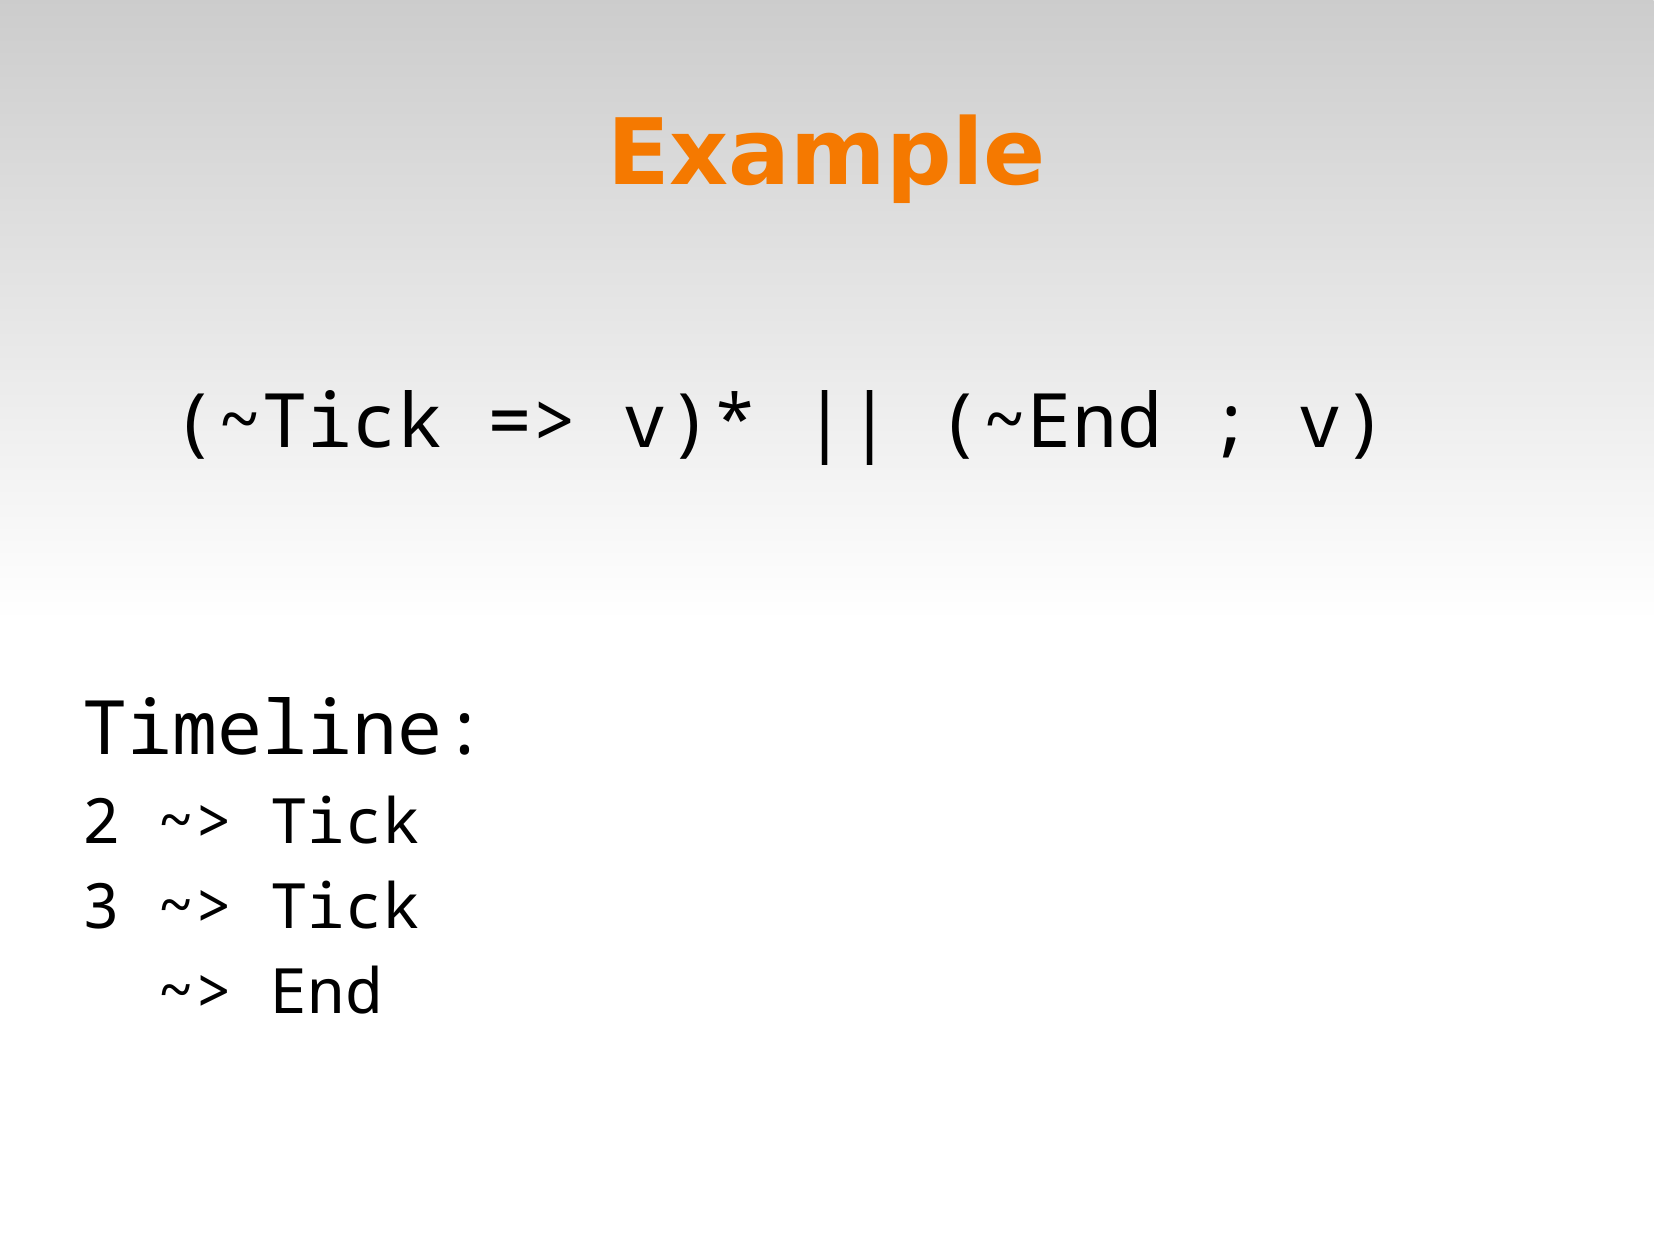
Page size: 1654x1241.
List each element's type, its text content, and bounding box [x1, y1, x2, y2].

subtitle (~Tick => v)* || (~End ; v) Timeline: 2 ~> Tick 3 ~> Tick ~> End [82, 297, 1571, 1102]
title Example [82, 49, 1571, 257]
